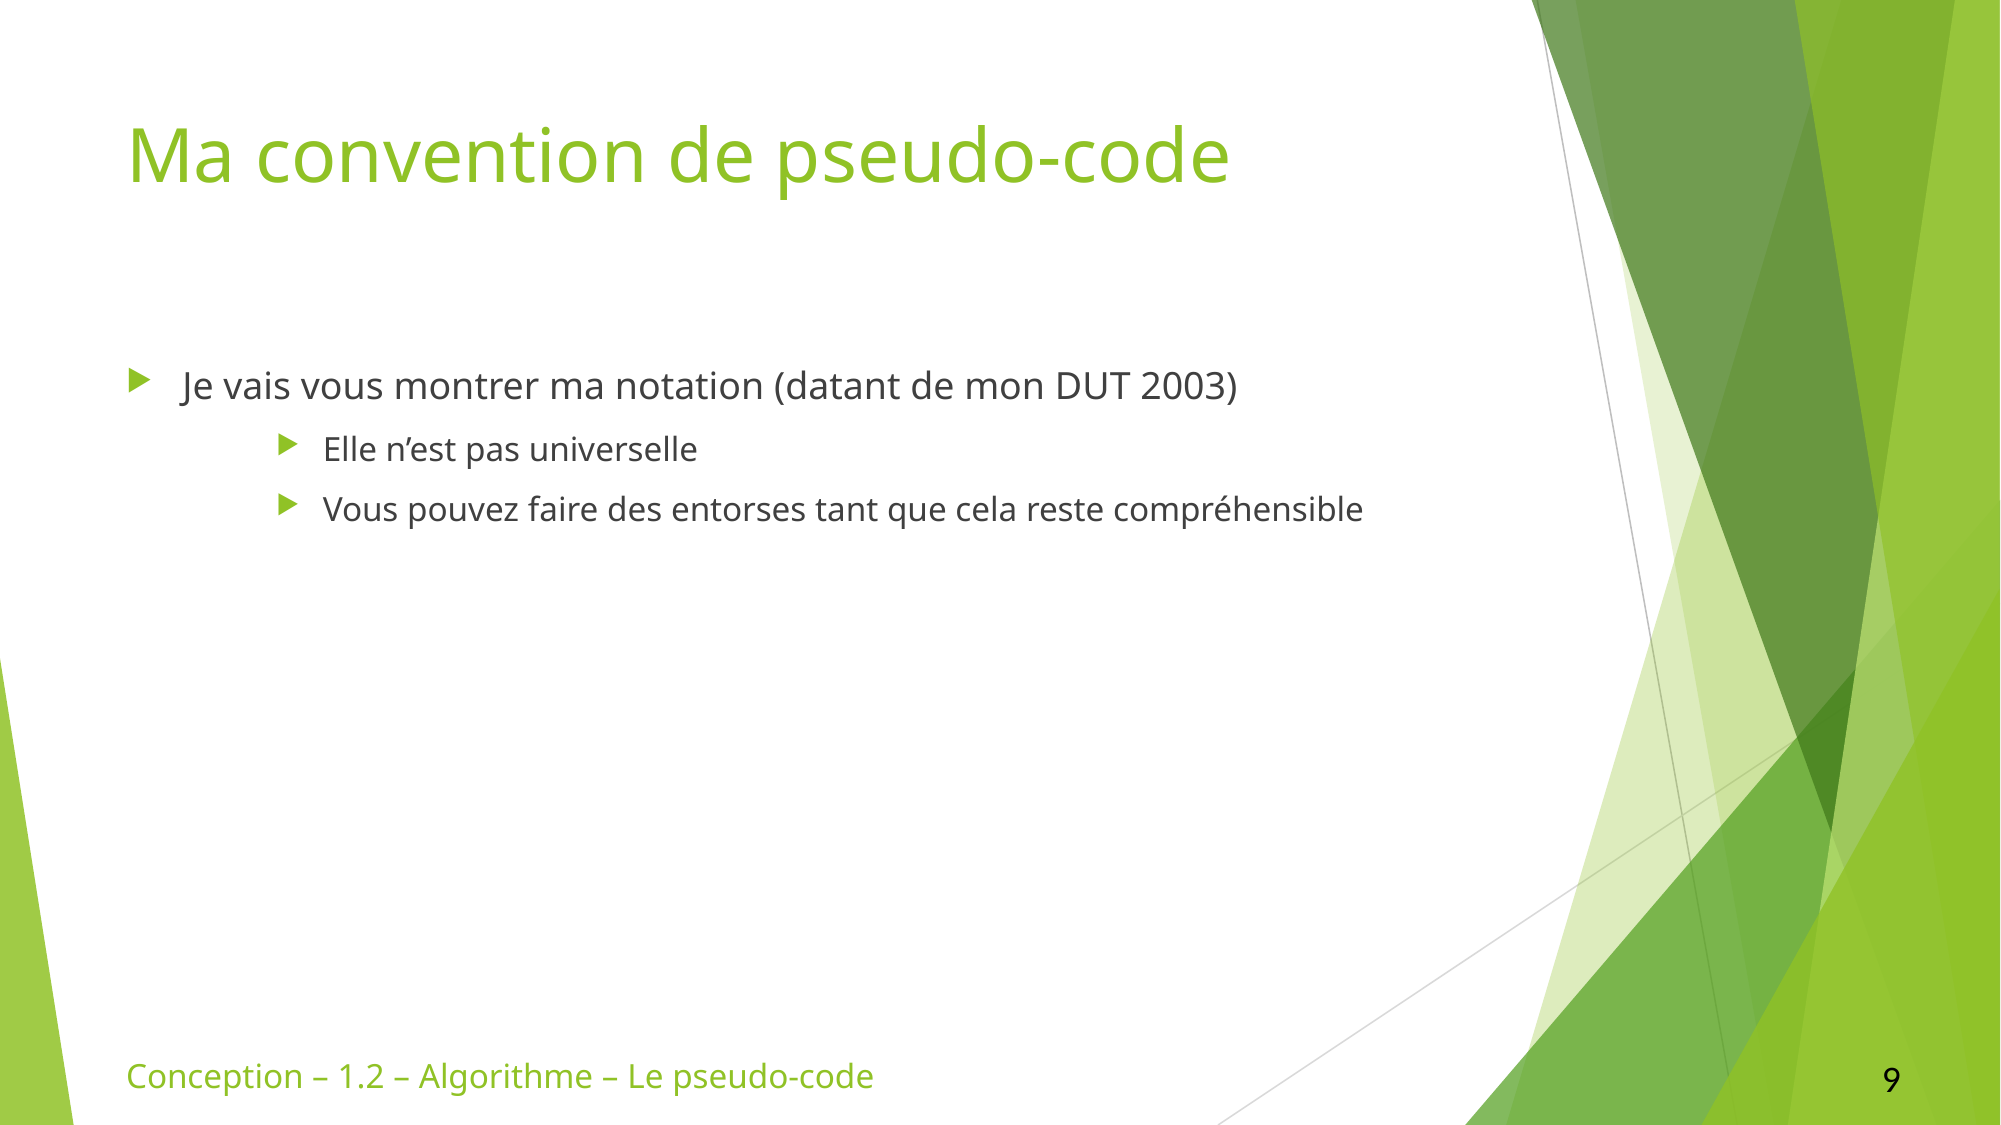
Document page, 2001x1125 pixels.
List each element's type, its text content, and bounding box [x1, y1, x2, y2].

text_box Conception – 1.2 – Algorithme – Le pseudo-code [111, 1047, 1094, 1109]
list Je vais vous montrer ma notation (datant de mon DUT 2003) Elle n’est pas universelle Vous pouvez faire des entorses tant que cela reste compréhensible [111, 354, 1522, 992]
text_box [1866, 1047, 1979, 1108]
title Ma convention de pseudo-code [111, 99, 1522, 317]
